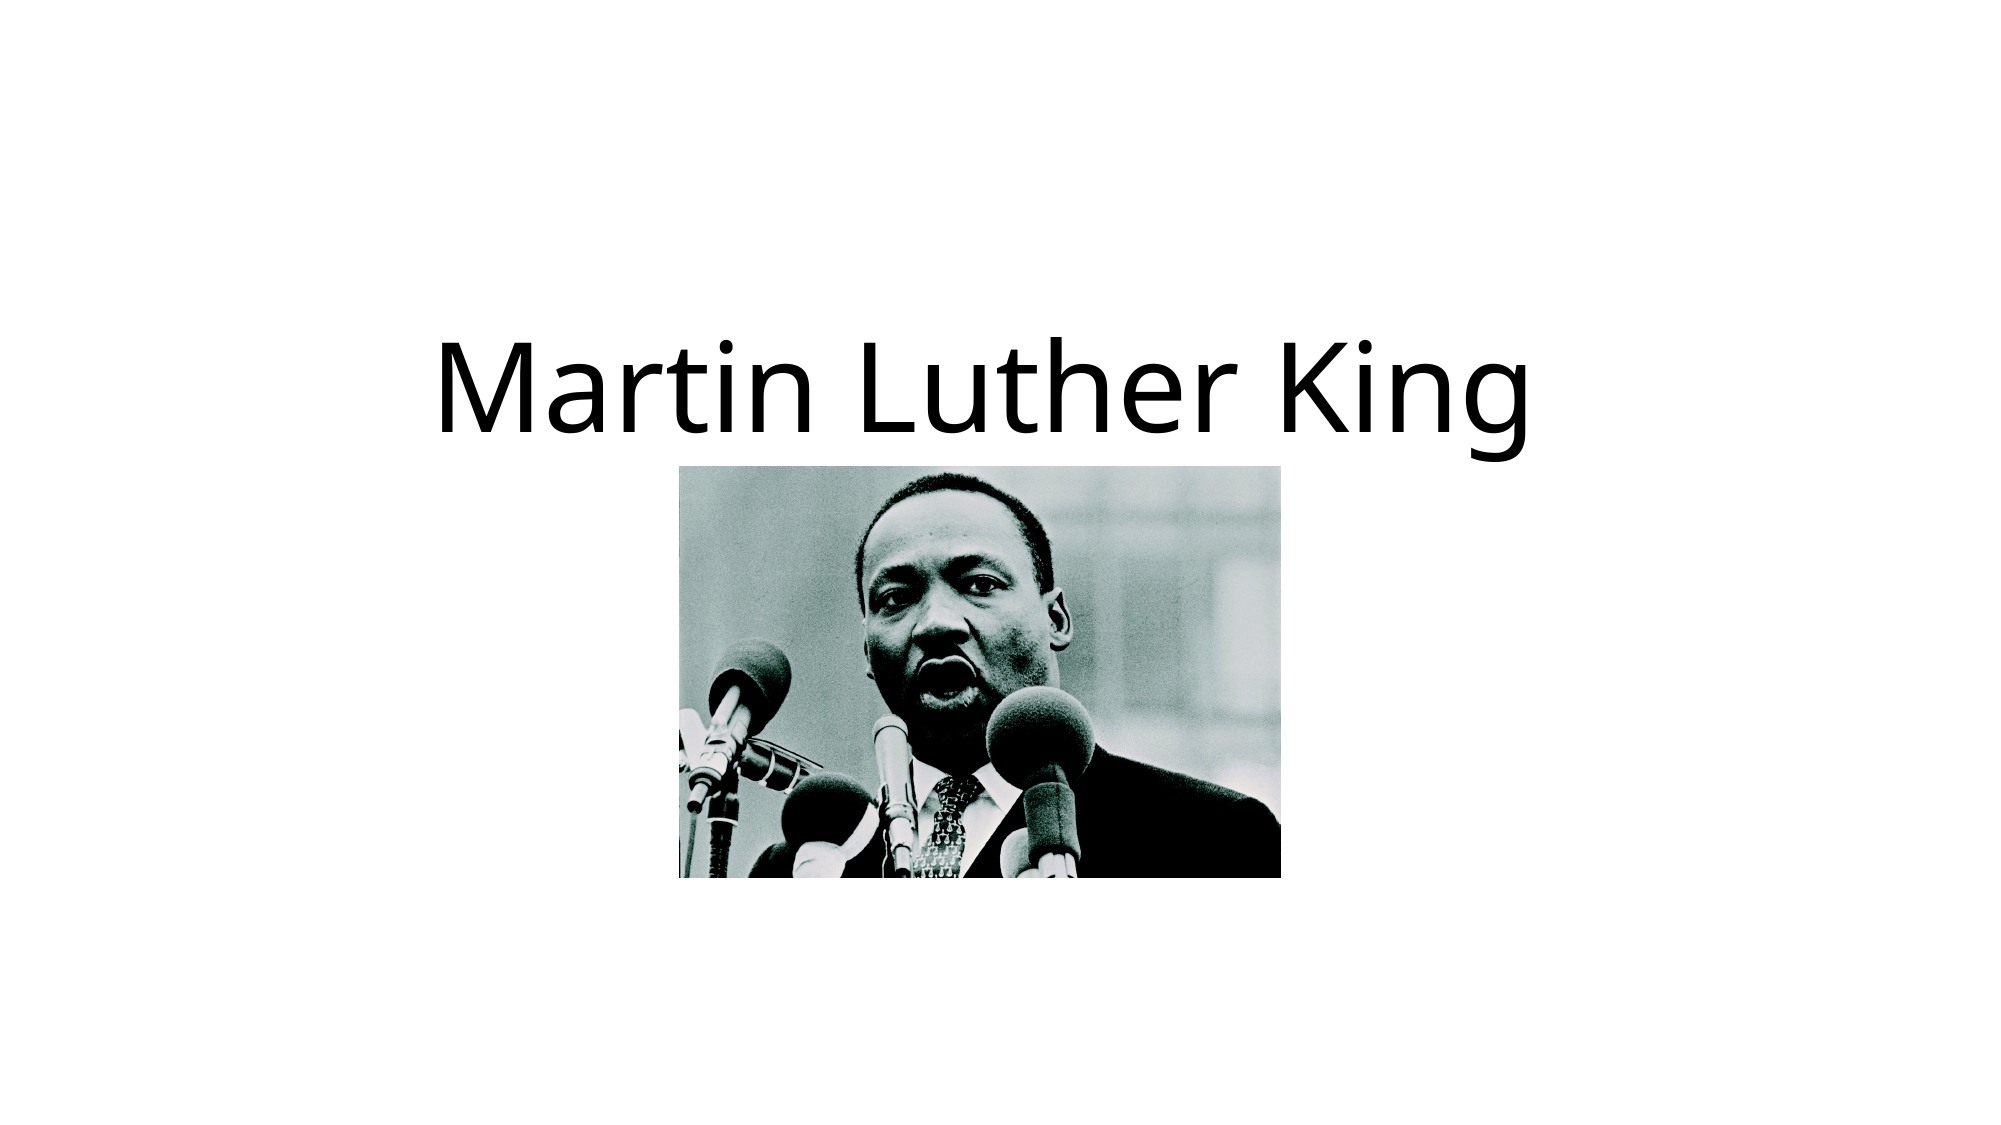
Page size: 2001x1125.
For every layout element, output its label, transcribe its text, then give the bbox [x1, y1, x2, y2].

picture [679, 466, 1281, 878]
title Martin Luther King [249, 80, 1750, 467]
